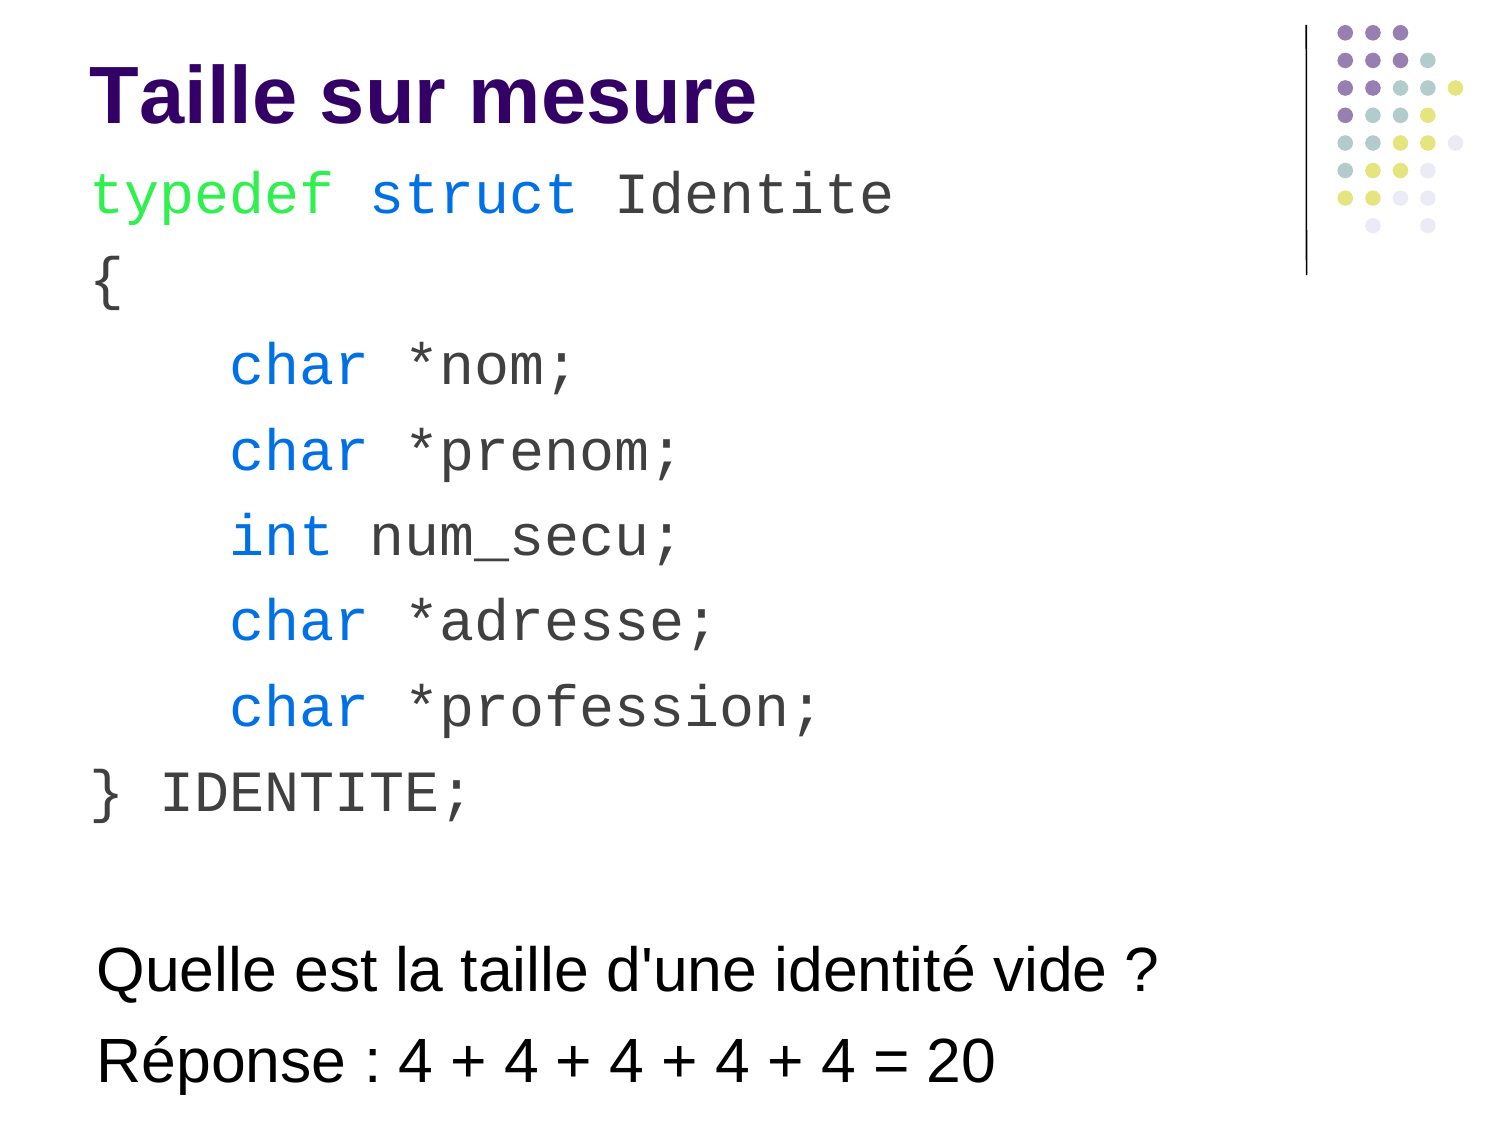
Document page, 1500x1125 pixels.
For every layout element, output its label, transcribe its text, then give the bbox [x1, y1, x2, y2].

list typedef struct Identite { char *nom; char *prenom; int num_secu; char *adresse; char *profession; } IDENTITE; Quelle est la taille d'une identité vide ? Réponse : 4 + 4 + 4 + 4 + 4 = 20 [74, 147, 1424, 1104]
title Taille sur mesure [75, 19, 1311, 147]
